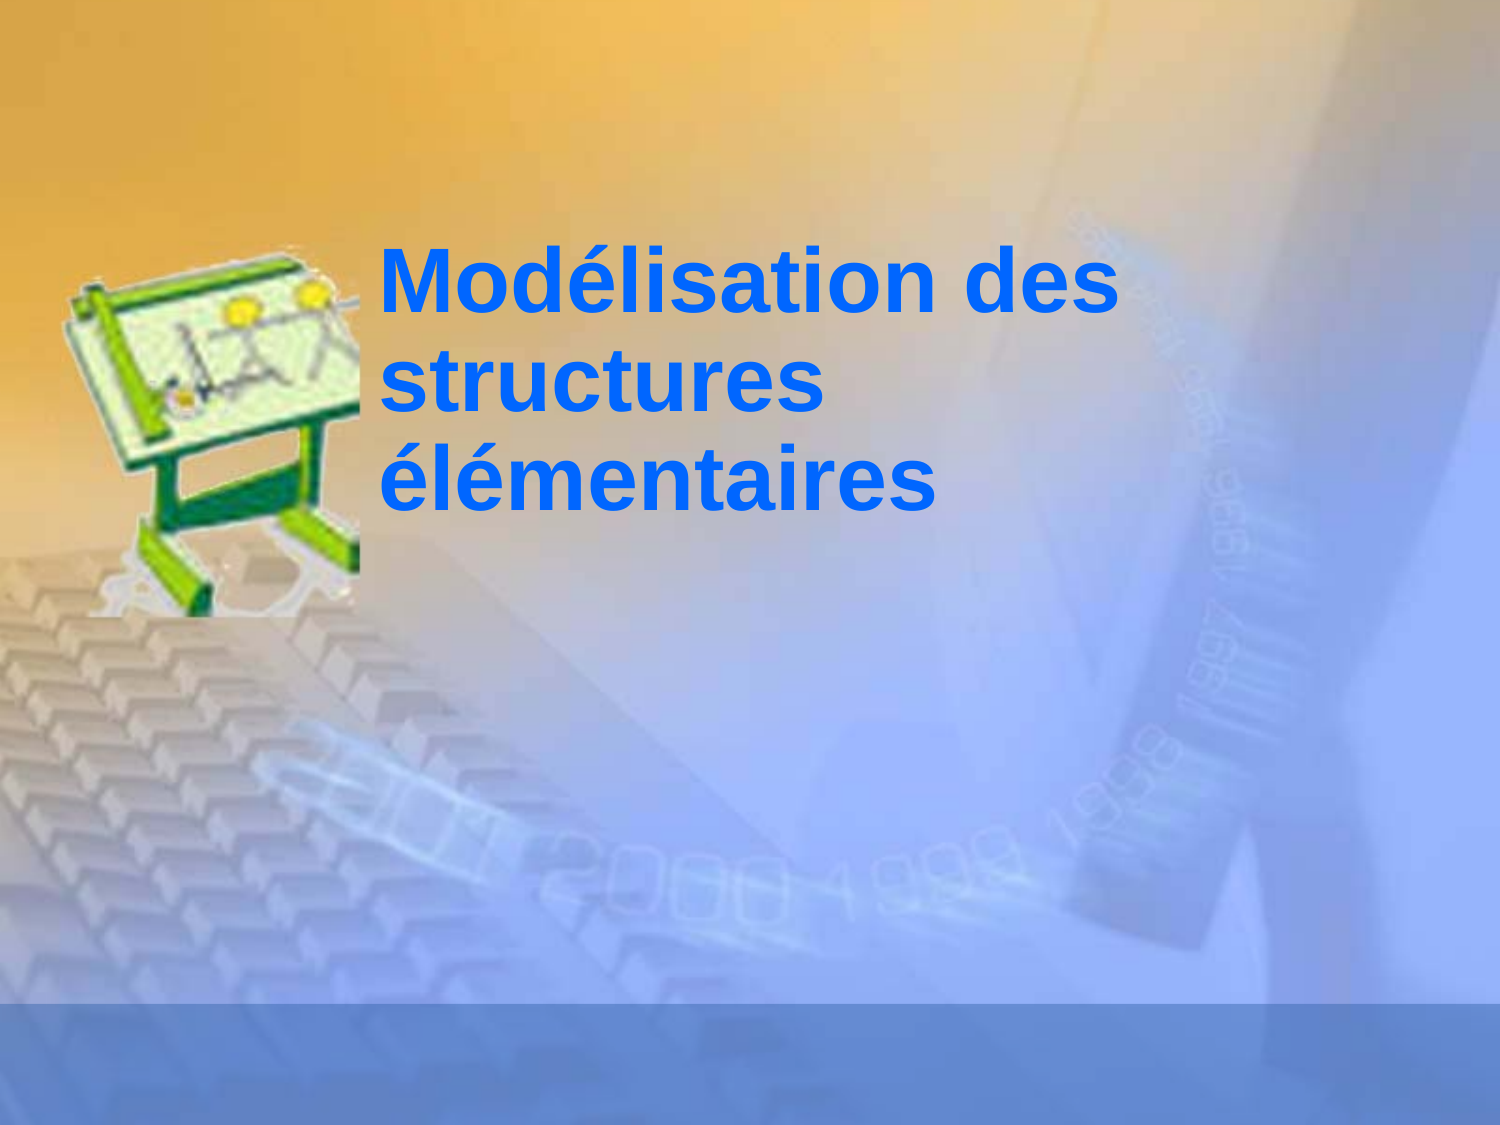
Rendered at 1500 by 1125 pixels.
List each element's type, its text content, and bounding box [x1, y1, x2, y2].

picture [0, 2, 1500, 1004]
text_box [0, 1004, 1500, 1125]
text_box Modélisation des structures élémentaires [364, 226, 1313, 538]
